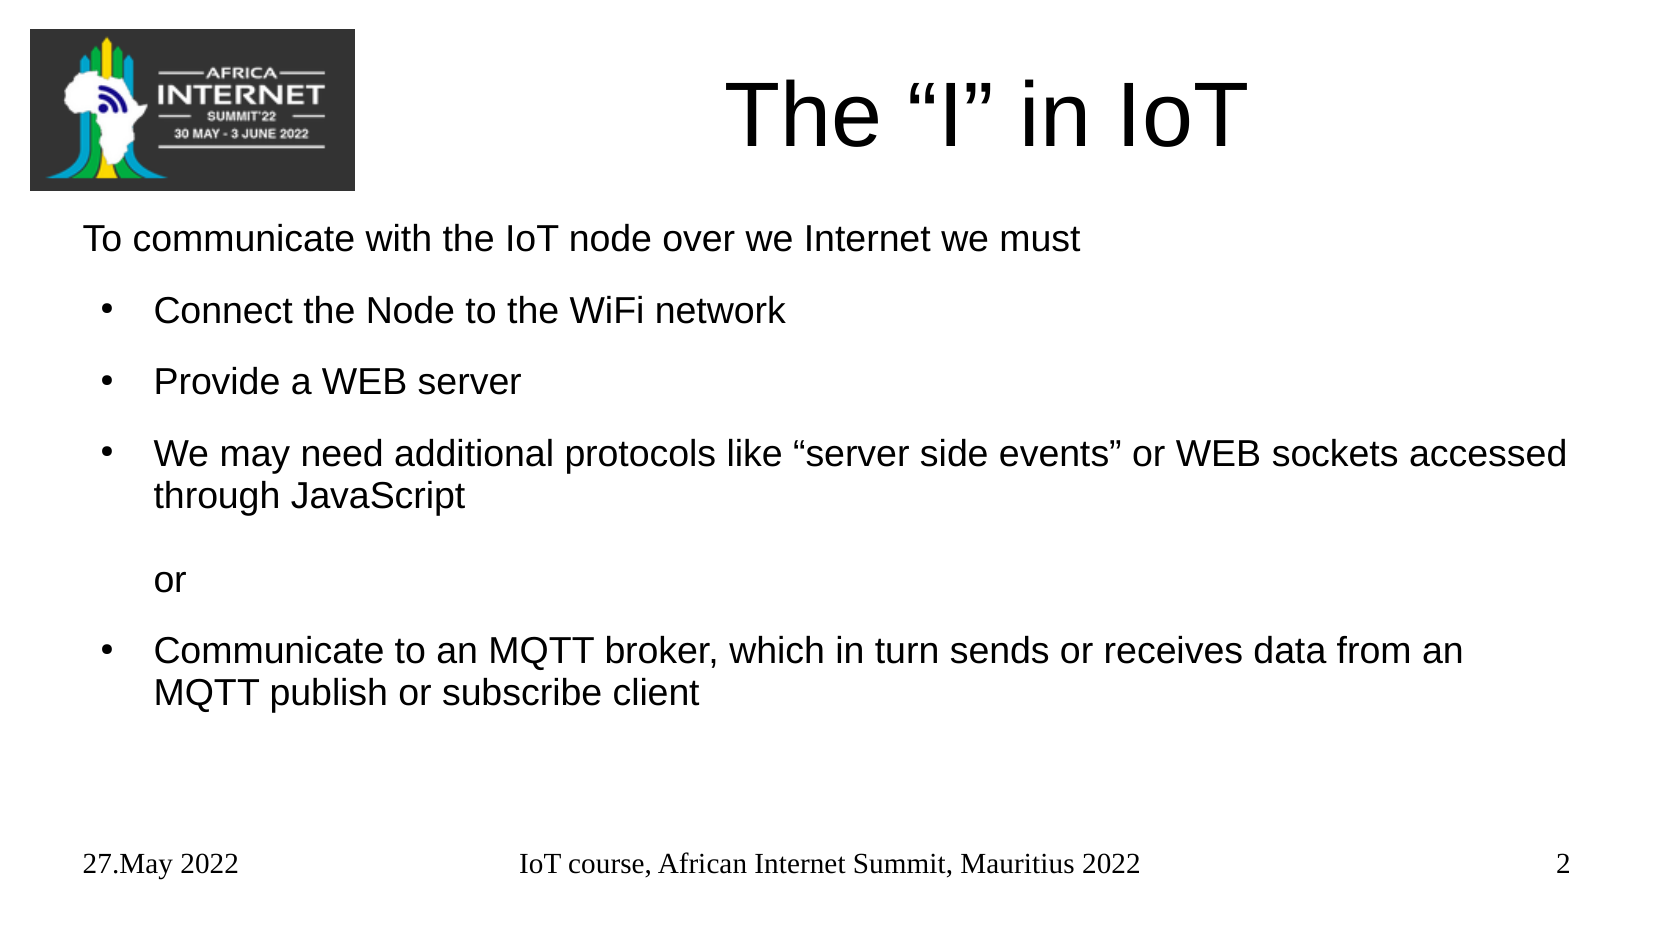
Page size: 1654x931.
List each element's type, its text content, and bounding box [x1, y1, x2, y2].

picture [30, 29, 355, 191]
list To communicate with the IoT node over we Internet we must Connect the Node to the WiFi network Provide a WEB server We may need additional protocols like “server side events” or WEB sockets accessed through JavaScript or Communicate to an MQTT broker, which in turn sends or receives data from an MQTT publish or subscribe client [82, 217, 1571, 758]
title The “I” in IoT [403, 37, 1571, 193]
